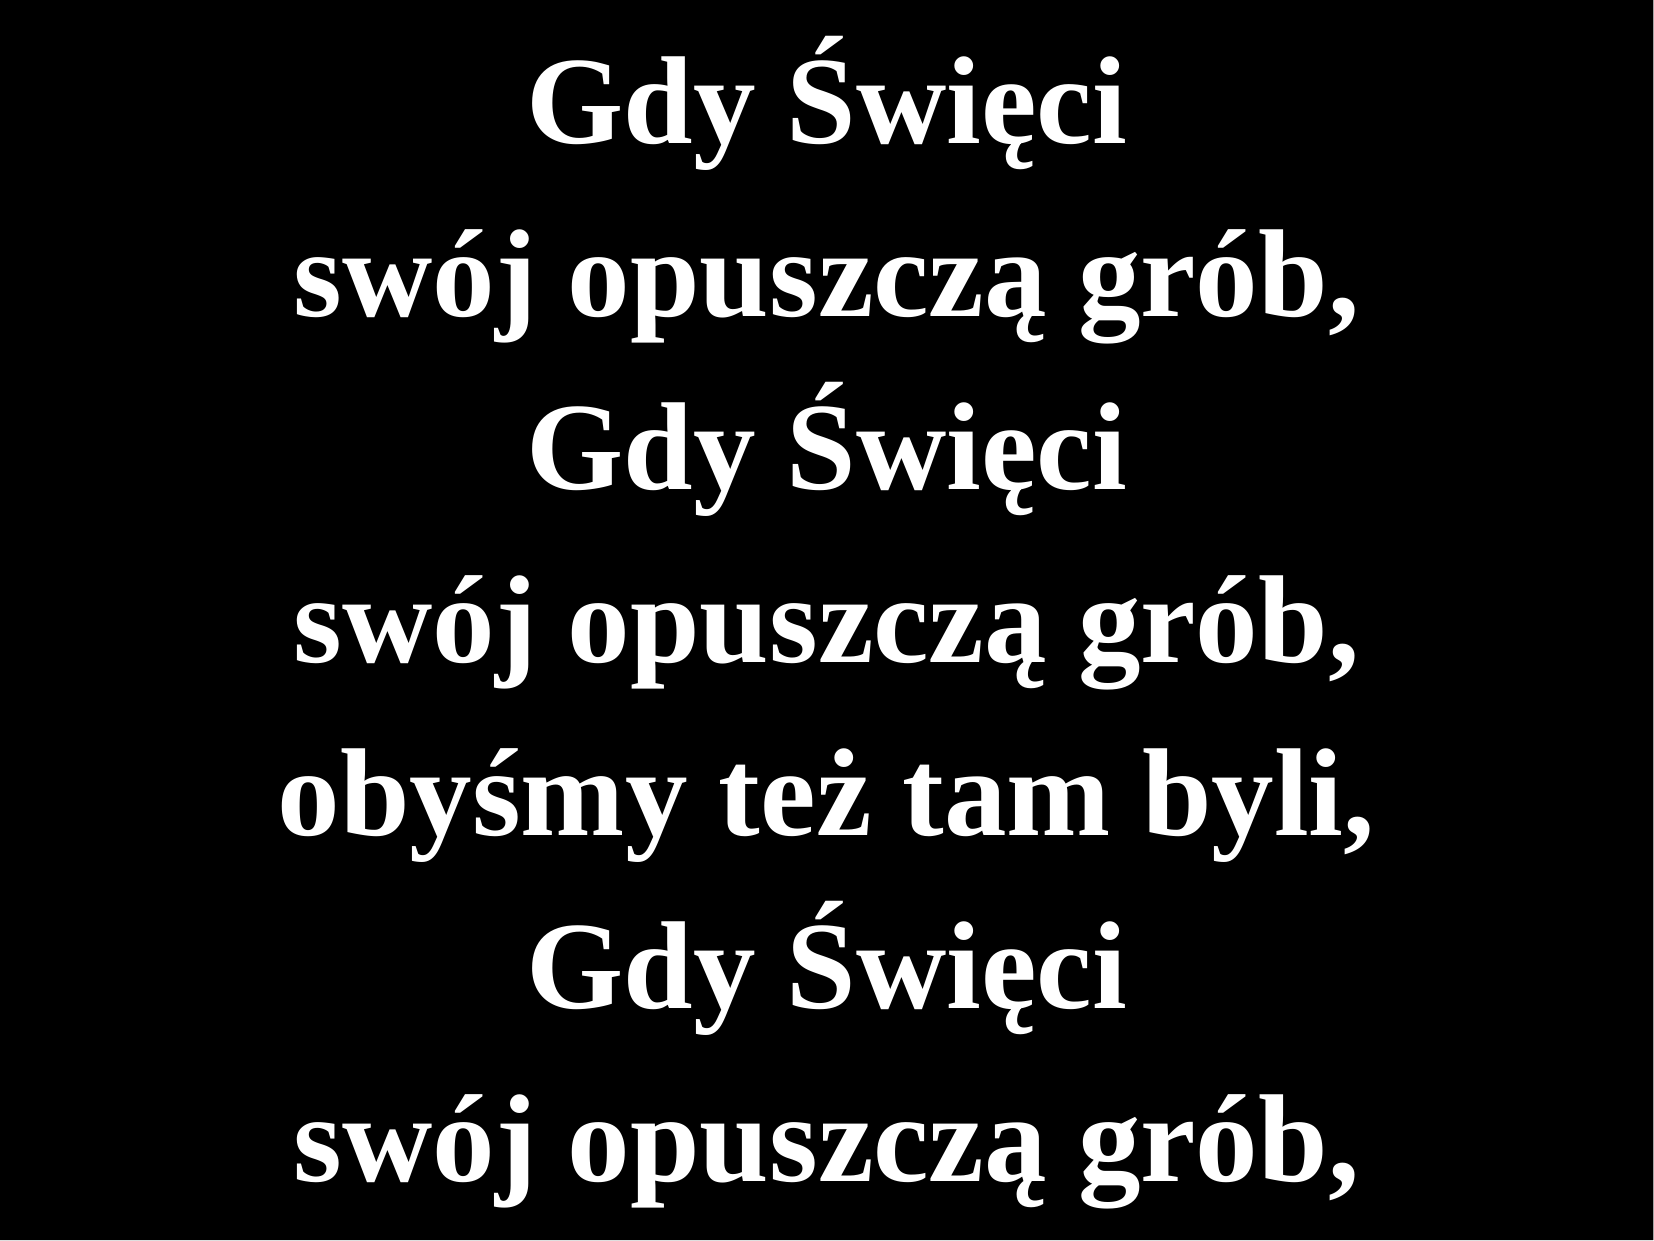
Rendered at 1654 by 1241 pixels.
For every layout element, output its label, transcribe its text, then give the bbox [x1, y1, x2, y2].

title Gdy Święci ppp swój opuszczą grób, ppp Gdy Święci ppp swój opuszczą grób, ppp obyśmy też tam byli, ppp Gdy Święci ppp swój opuszczą grób, [0, 0, 1654, 1241]
